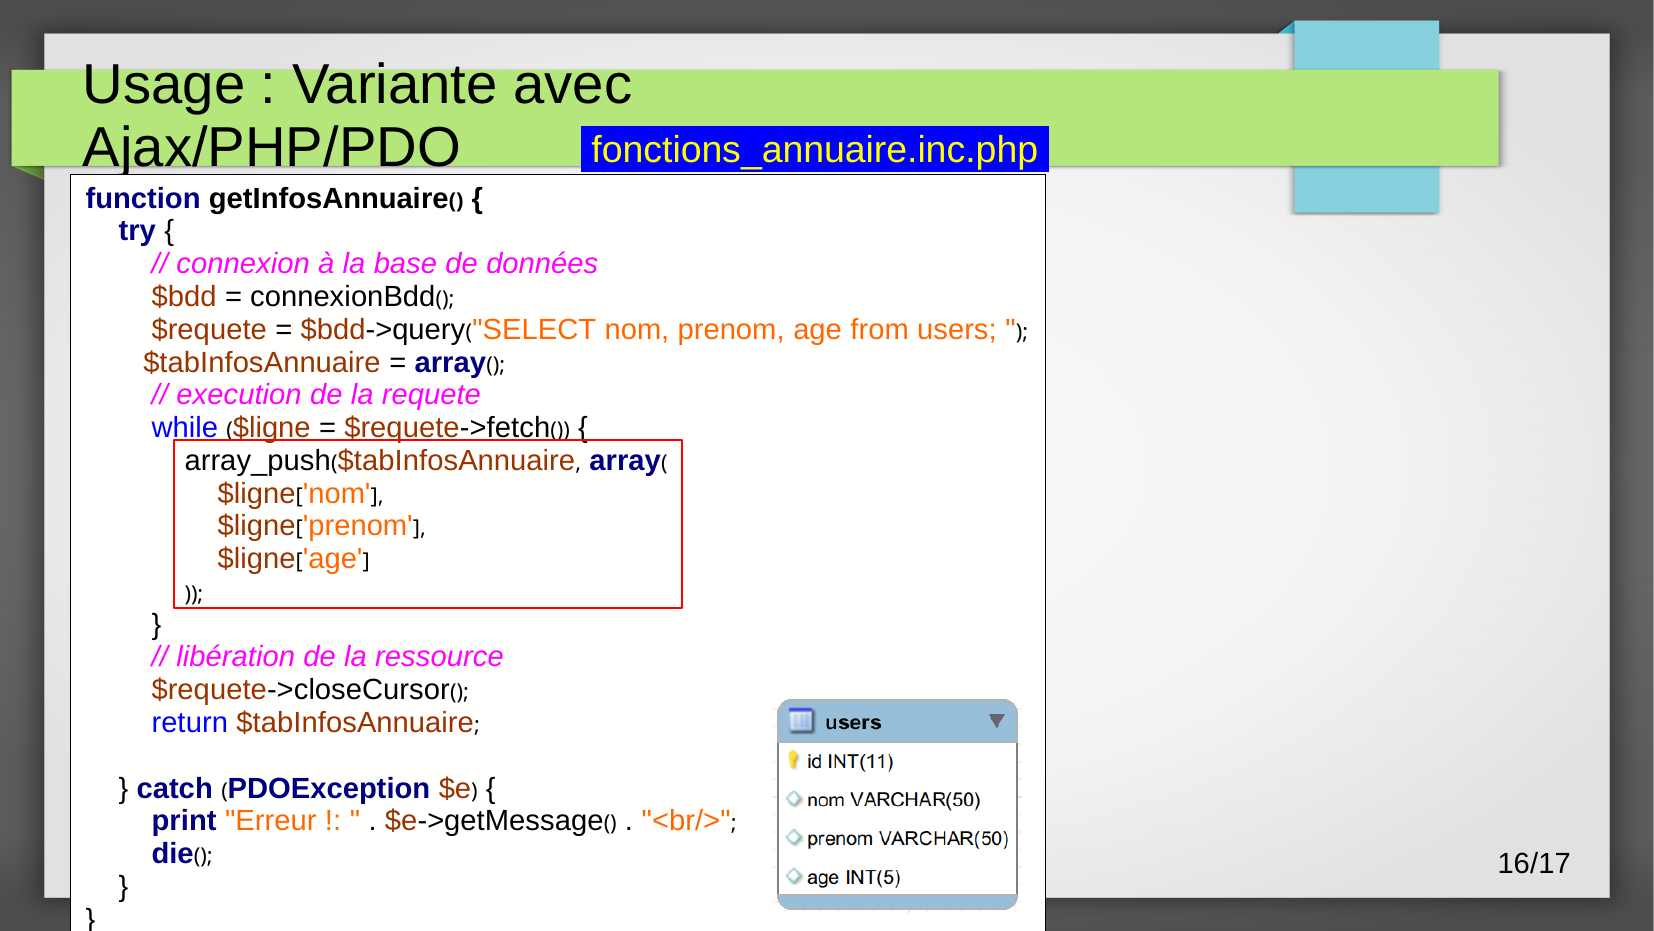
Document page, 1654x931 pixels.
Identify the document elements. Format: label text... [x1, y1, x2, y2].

text_box function getInfosAnnuaire() { try { // connexion à la base de données $bdd = connexionBdd(); $requete = $bdd->query("SELECT nom, prenom, age from users; "); $tabInfosAnnuaire = array(); // execution de la requete while ($ligne = $requete->fetch()) { array_push($tabInfosAnnuaire, array( $ligne['nom'], $ligne['prenom'], $ligne['age'] )); } // libération de la ressource $requete->closeCursor(); return $tabInfosAnnuaire; } catch (PDOException $e) { print "Erreur !: " . $e->getMessage() . "<br/>"; die(); } } [70, 174, 1046, 931]
title Usage : Variante avec Ajax/PHP/PDO [82, 52, 1264, 179]
picture [773, 699, 1022, 913]
picture [0, 0, 1654, 931]
text_box fonctions_annuaire.inc.php [581, 126, 1049, 172]
